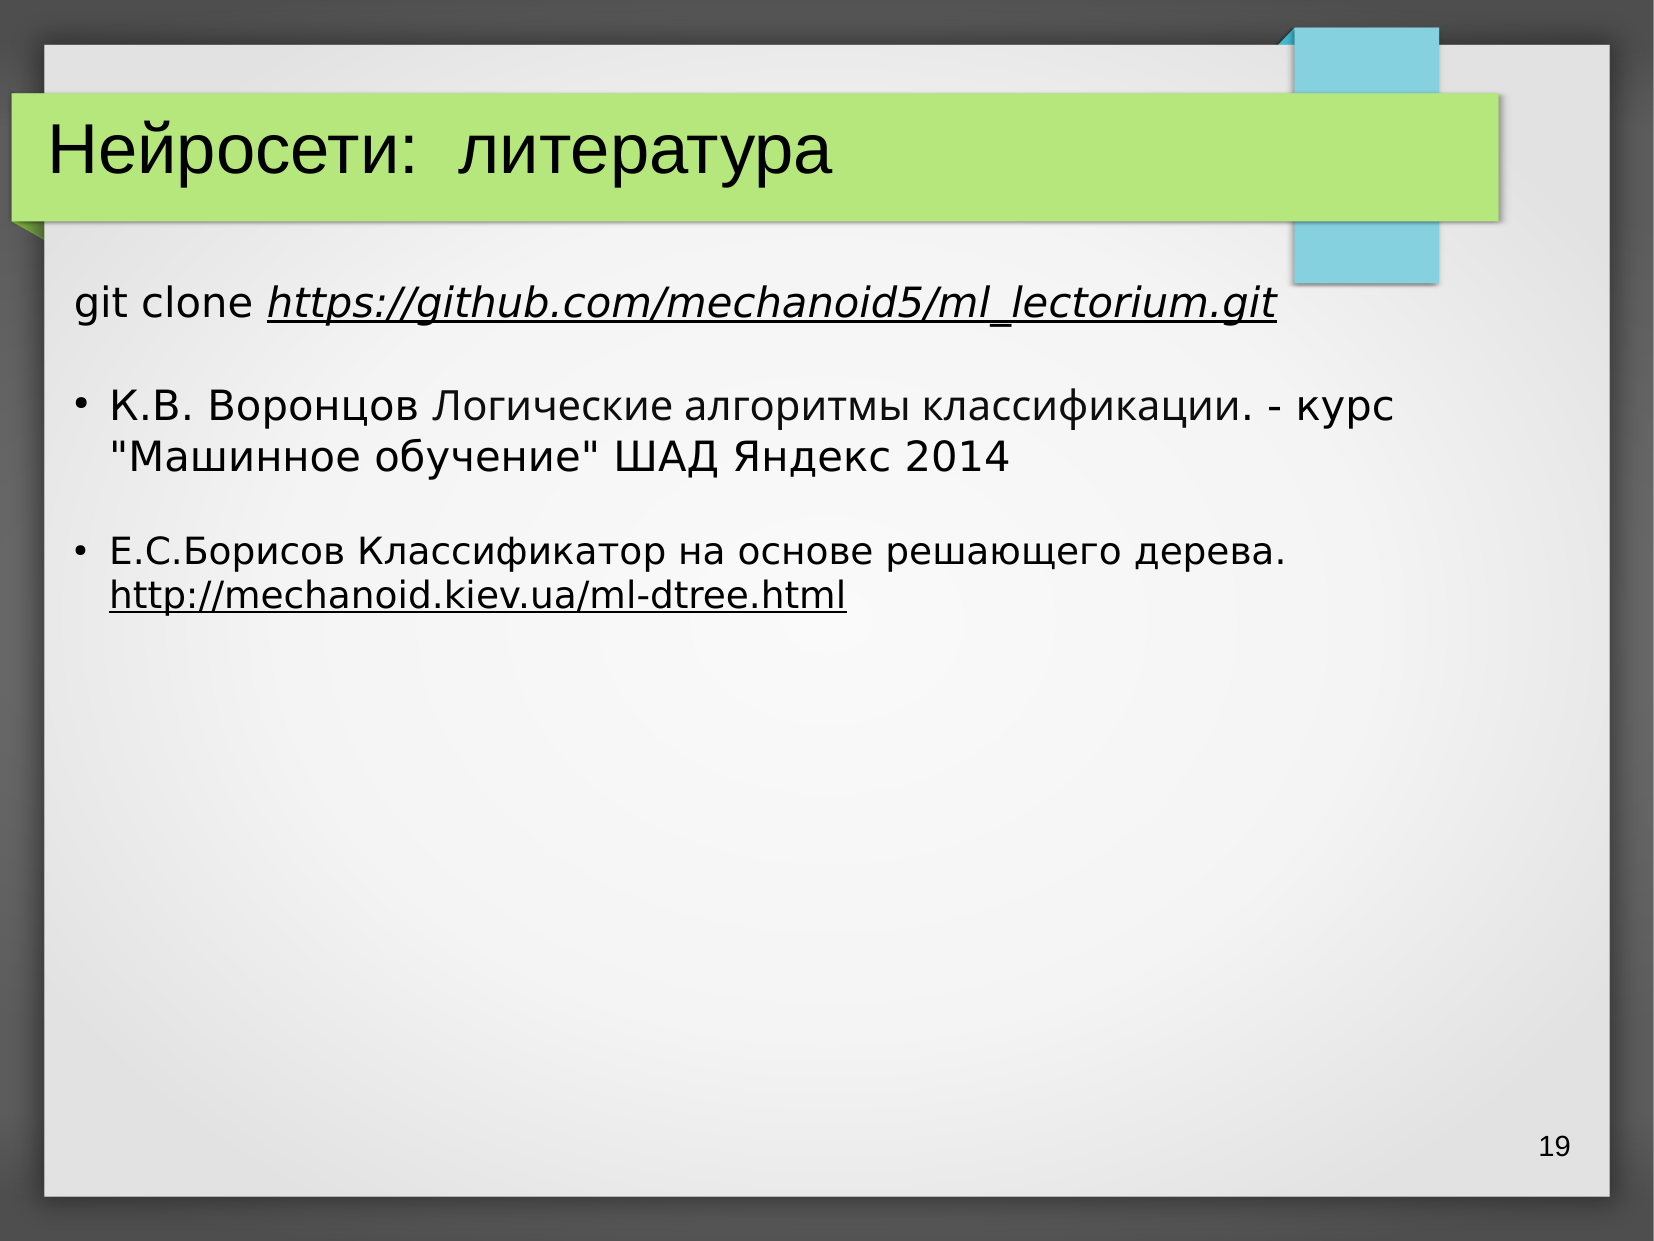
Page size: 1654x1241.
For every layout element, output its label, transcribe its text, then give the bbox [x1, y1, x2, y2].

text_box git clone https://github.com/mechanoid5/ml_lectorium.git К.В. Воронцов Логические алгоритмы классификации. - курс "Машинное обучение" ШАД Яндекс 2014 Е.С.Борисов Классификатор на основе решающего дерева. http://mechanoid.kiev.ua/ml-dtree.html [59, 271, 1489, 1111]
picture [0, 0, 1654, 1241]
title Нейросети: литература [47, 96, 1536, 201]
